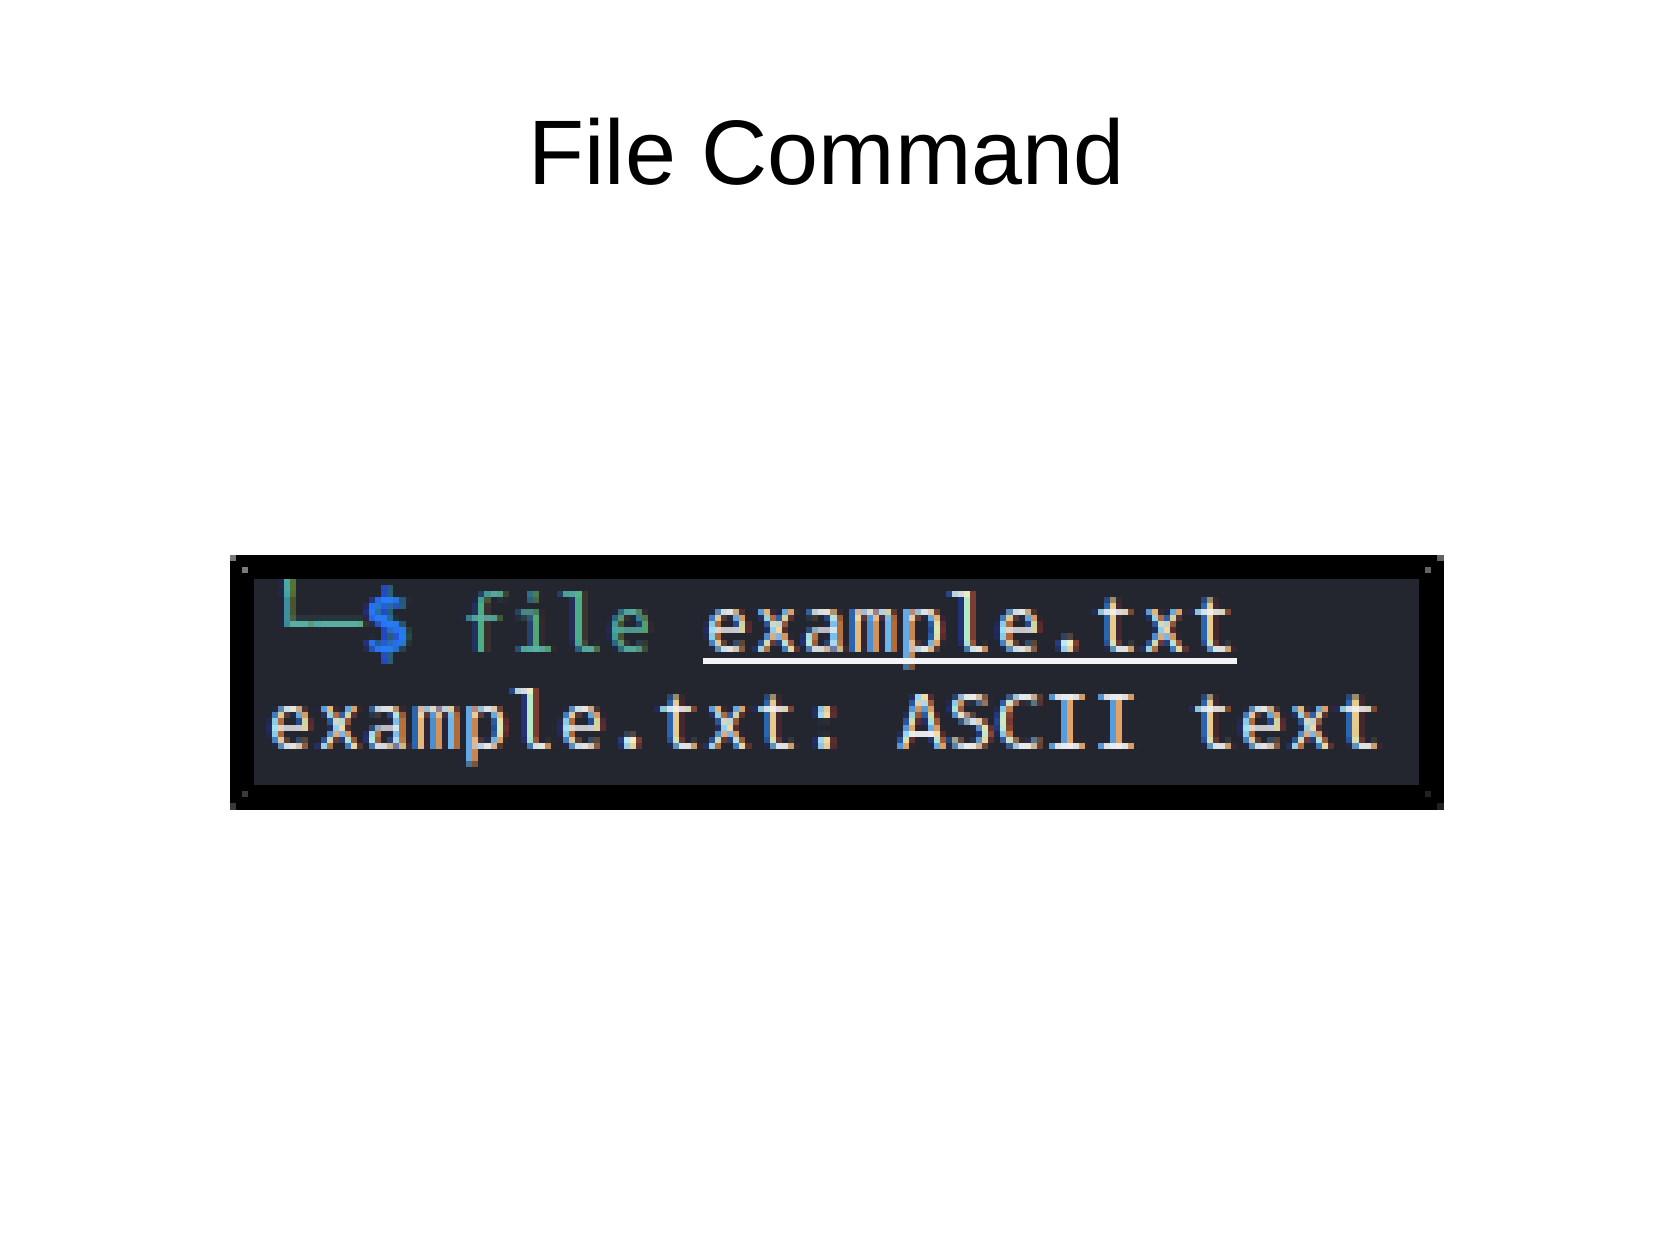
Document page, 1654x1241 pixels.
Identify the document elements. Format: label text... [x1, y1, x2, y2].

title File Command [82, 49, 1571, 257]
picture [230, 555, 1444, 810]
